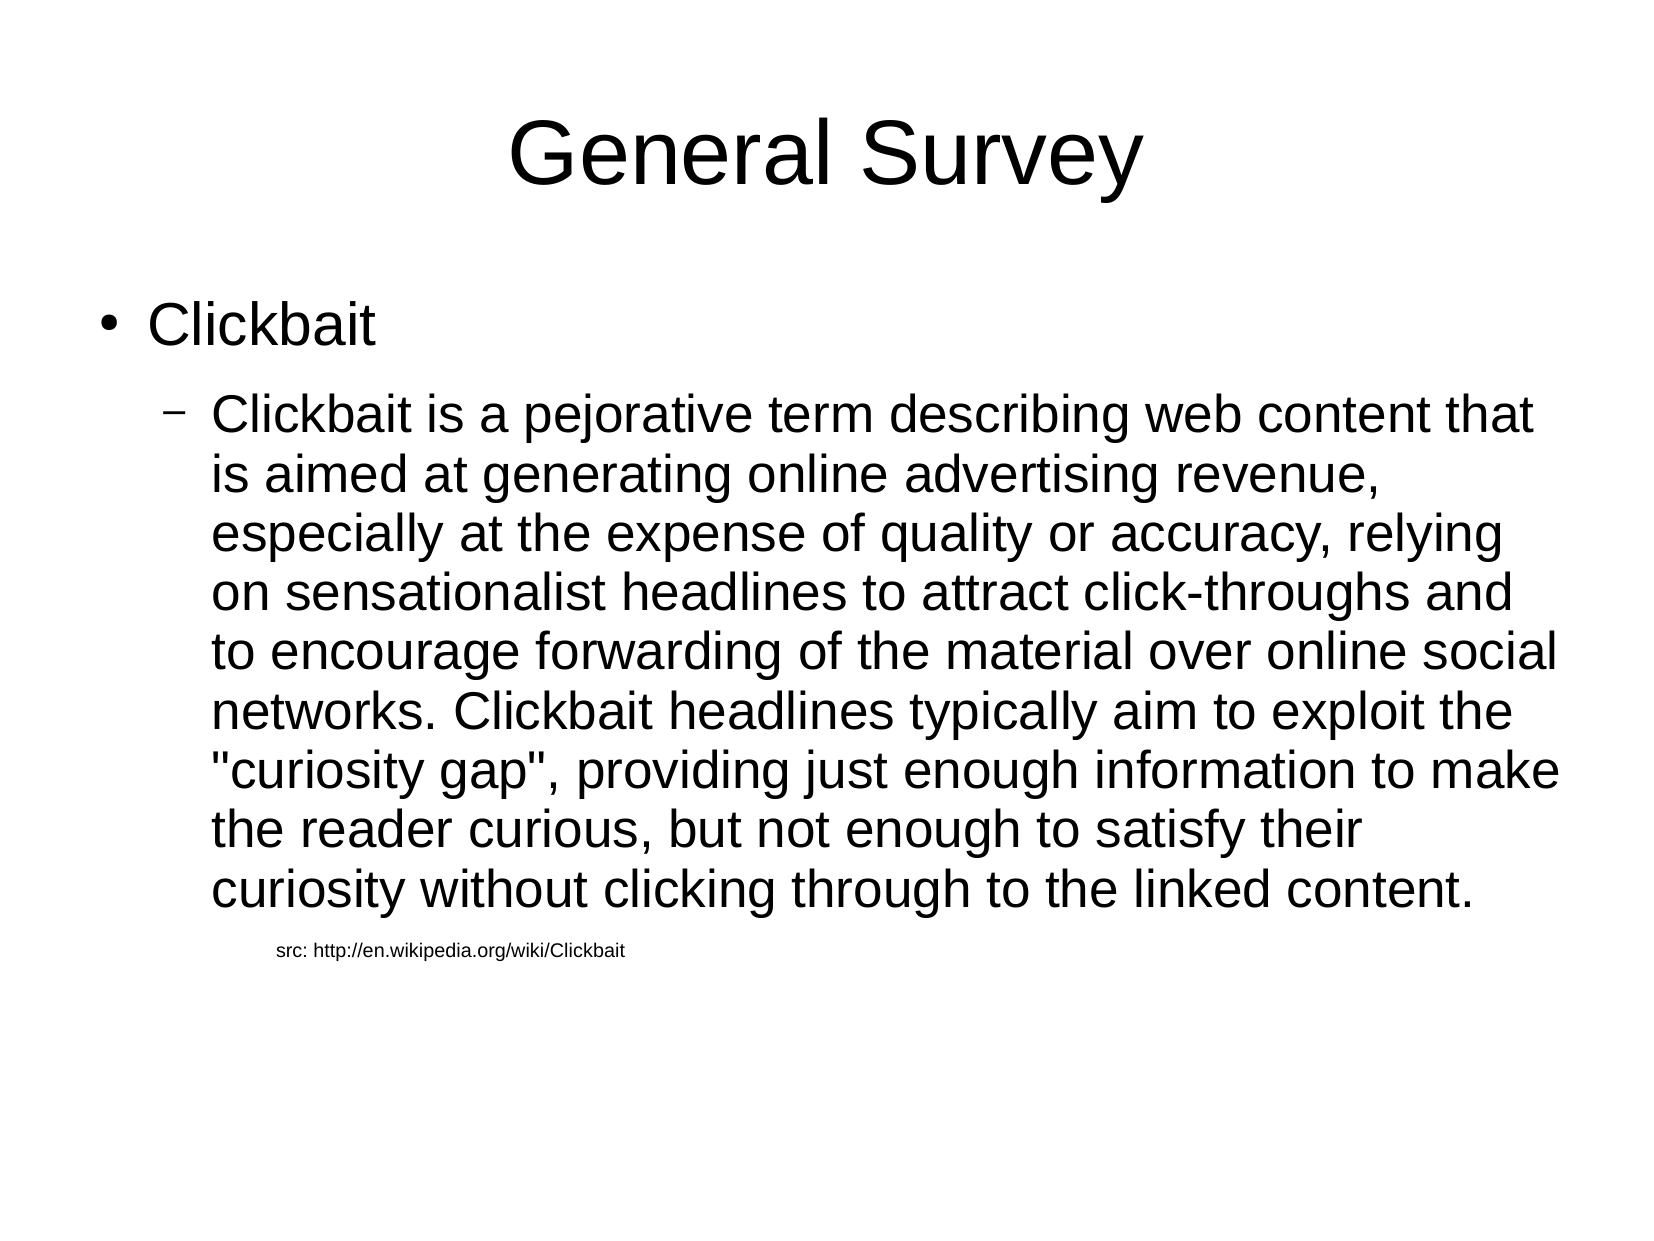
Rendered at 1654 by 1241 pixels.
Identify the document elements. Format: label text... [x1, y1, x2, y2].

title General Survey [82, 49, 1571, 257]
list Clickbait Clickbait is a pejorative term describing web content that is aimed at generating online advertising revenue, especially at the expense of quality or accuracy, relying on sensationalist headlines to attract click-throughs and to encourage forwarding of the material over online social networks. Clickbait headlines typically aim to exploit the "curiosity gap", providing just enough information to make the reader curious, but not enough to satisfy their curiosity without clicking through to the linked content. src: http://en.wikipedia.org/wiki/Clickbait [82, 290, 1571, 1010]
